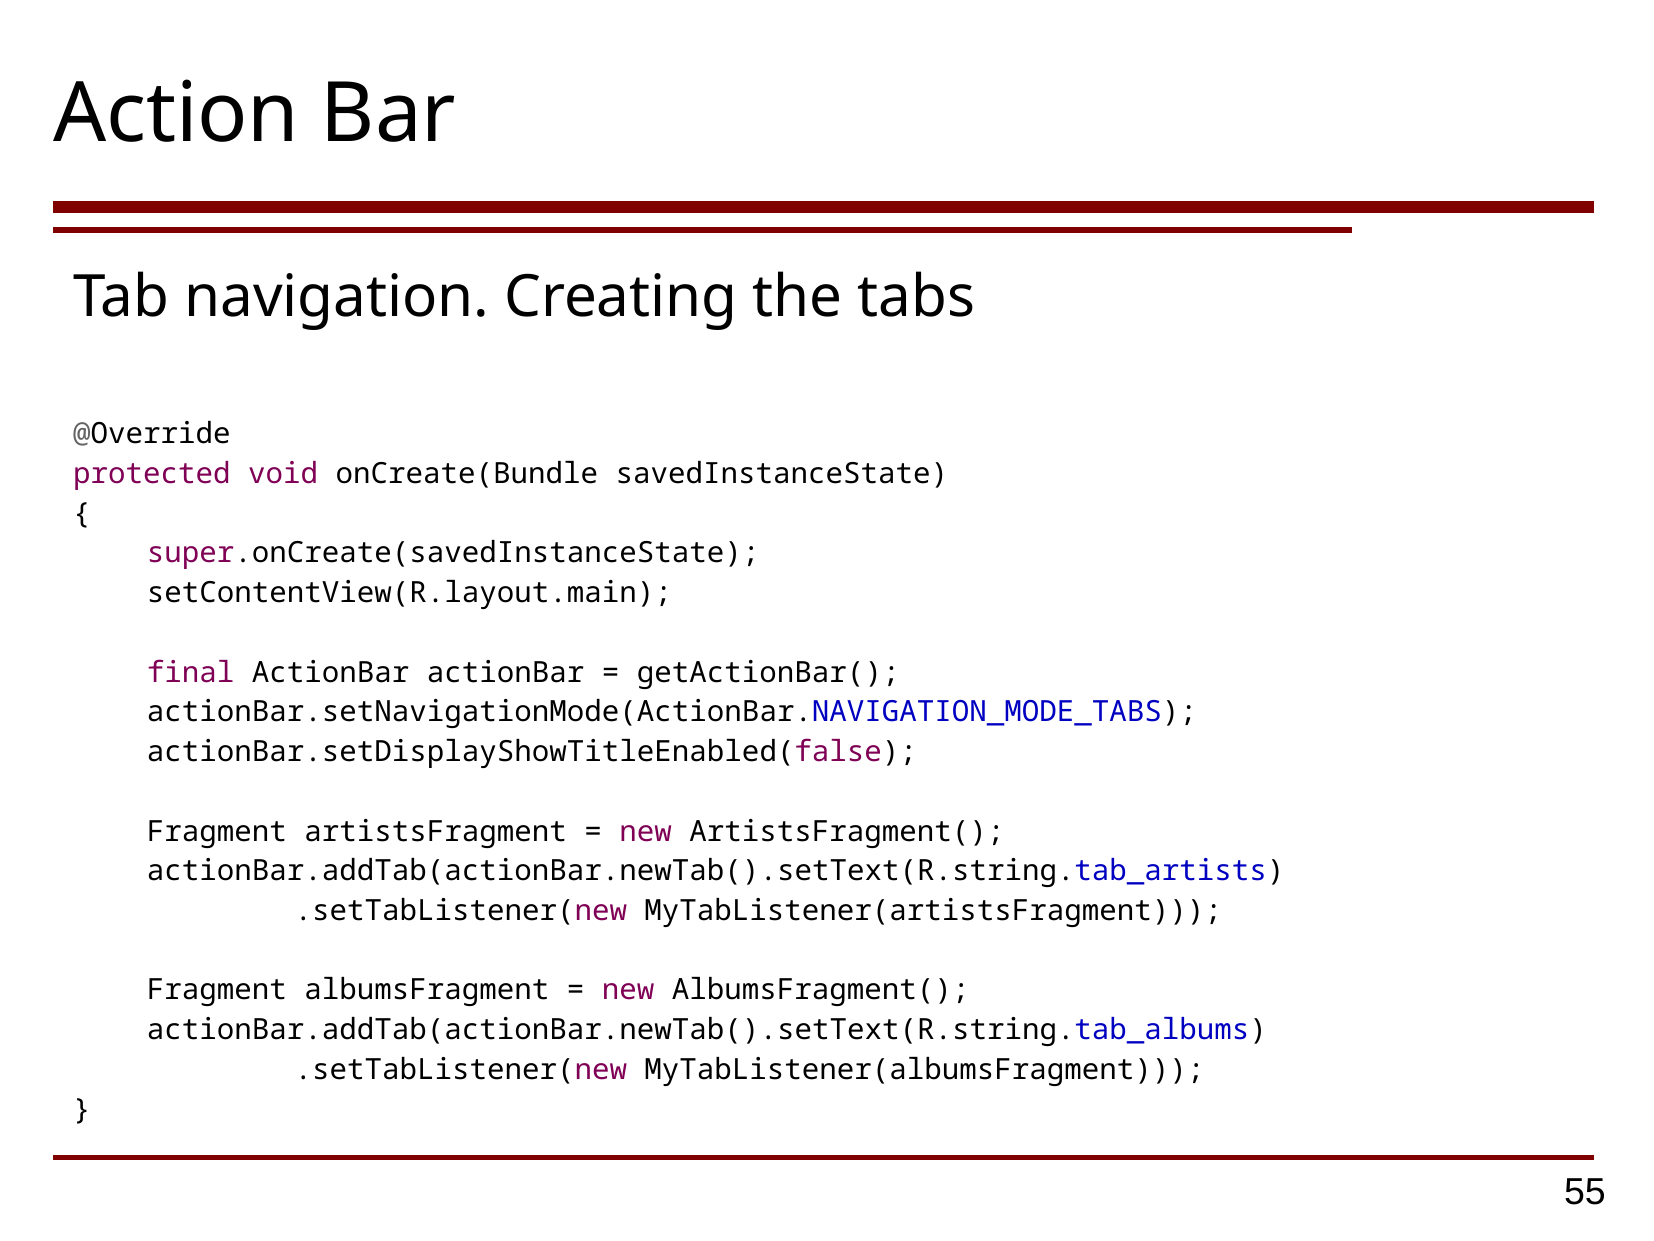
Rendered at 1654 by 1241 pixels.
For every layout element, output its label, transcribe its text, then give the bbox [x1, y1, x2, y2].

subtitle Action Bar [53, 48, 1542, 172]
text_box Tab navigation. Creating the tabs @Override protected void onCreate(Bundle savedInstanceState) { super.onCreate(savedInstanceState); setContentView(R.layout.main); final ActionBar actionBar = getActionBar(); actionBar.setNavigationMode(ActionBar.NAVIGATION_MODE_TABS); actionBar.setDisplayShowTitleEnabled(false); Fragment artistsFragment = new ArtistsFragment(); actionBar.addTab(actionBar.newTab().setText(R.string.tab_artists) .setTabListener(new MyTabListener(artistsFragment))); Fragment albumsFragment = new AlbumsFragment(); actionBar.addTab(actionBar.newTab().setText(R.string.tab_albums) .setTabListener(new MyTabListener(albumsFragment))); } [58, 246, 1588, 1205]
text_box <número> [35, 1163, 1654, 1221]
